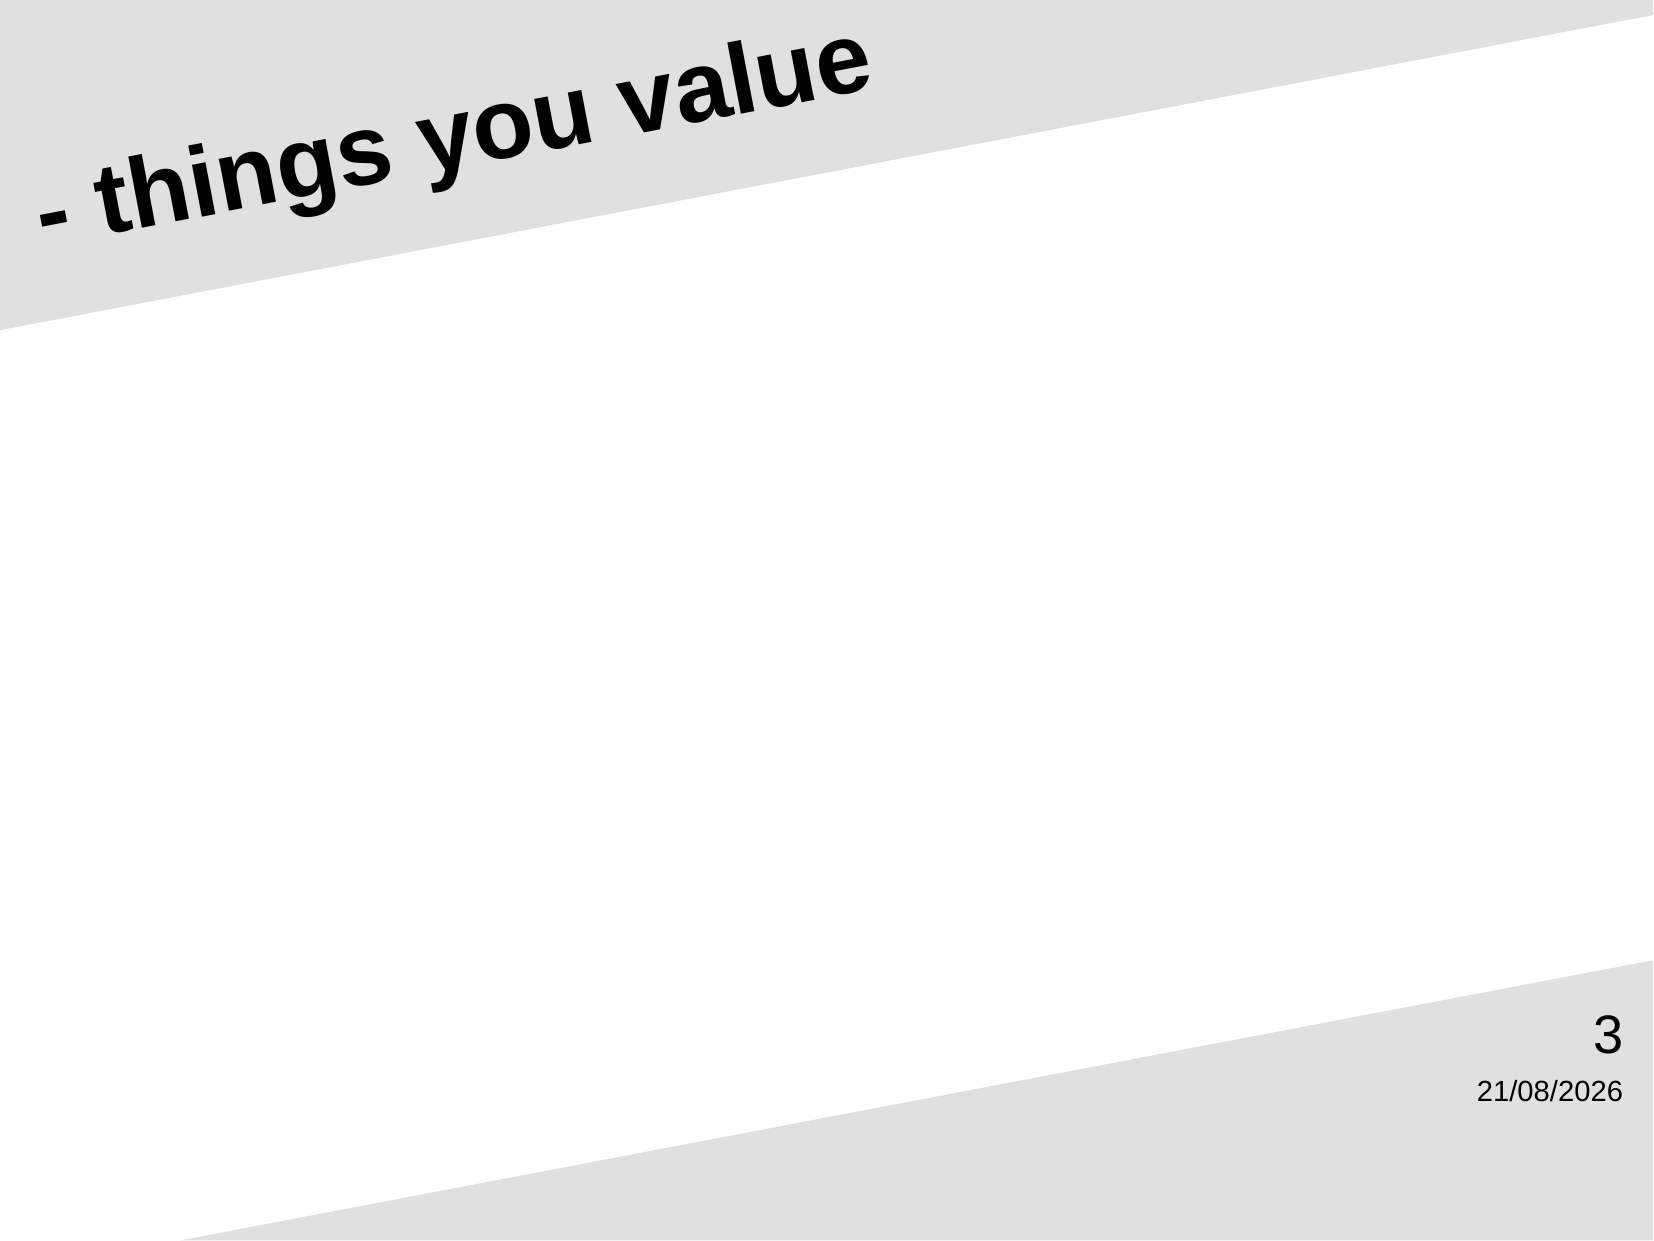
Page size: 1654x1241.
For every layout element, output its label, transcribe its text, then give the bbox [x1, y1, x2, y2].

title - things you value [16, 0, 1518, 315]
